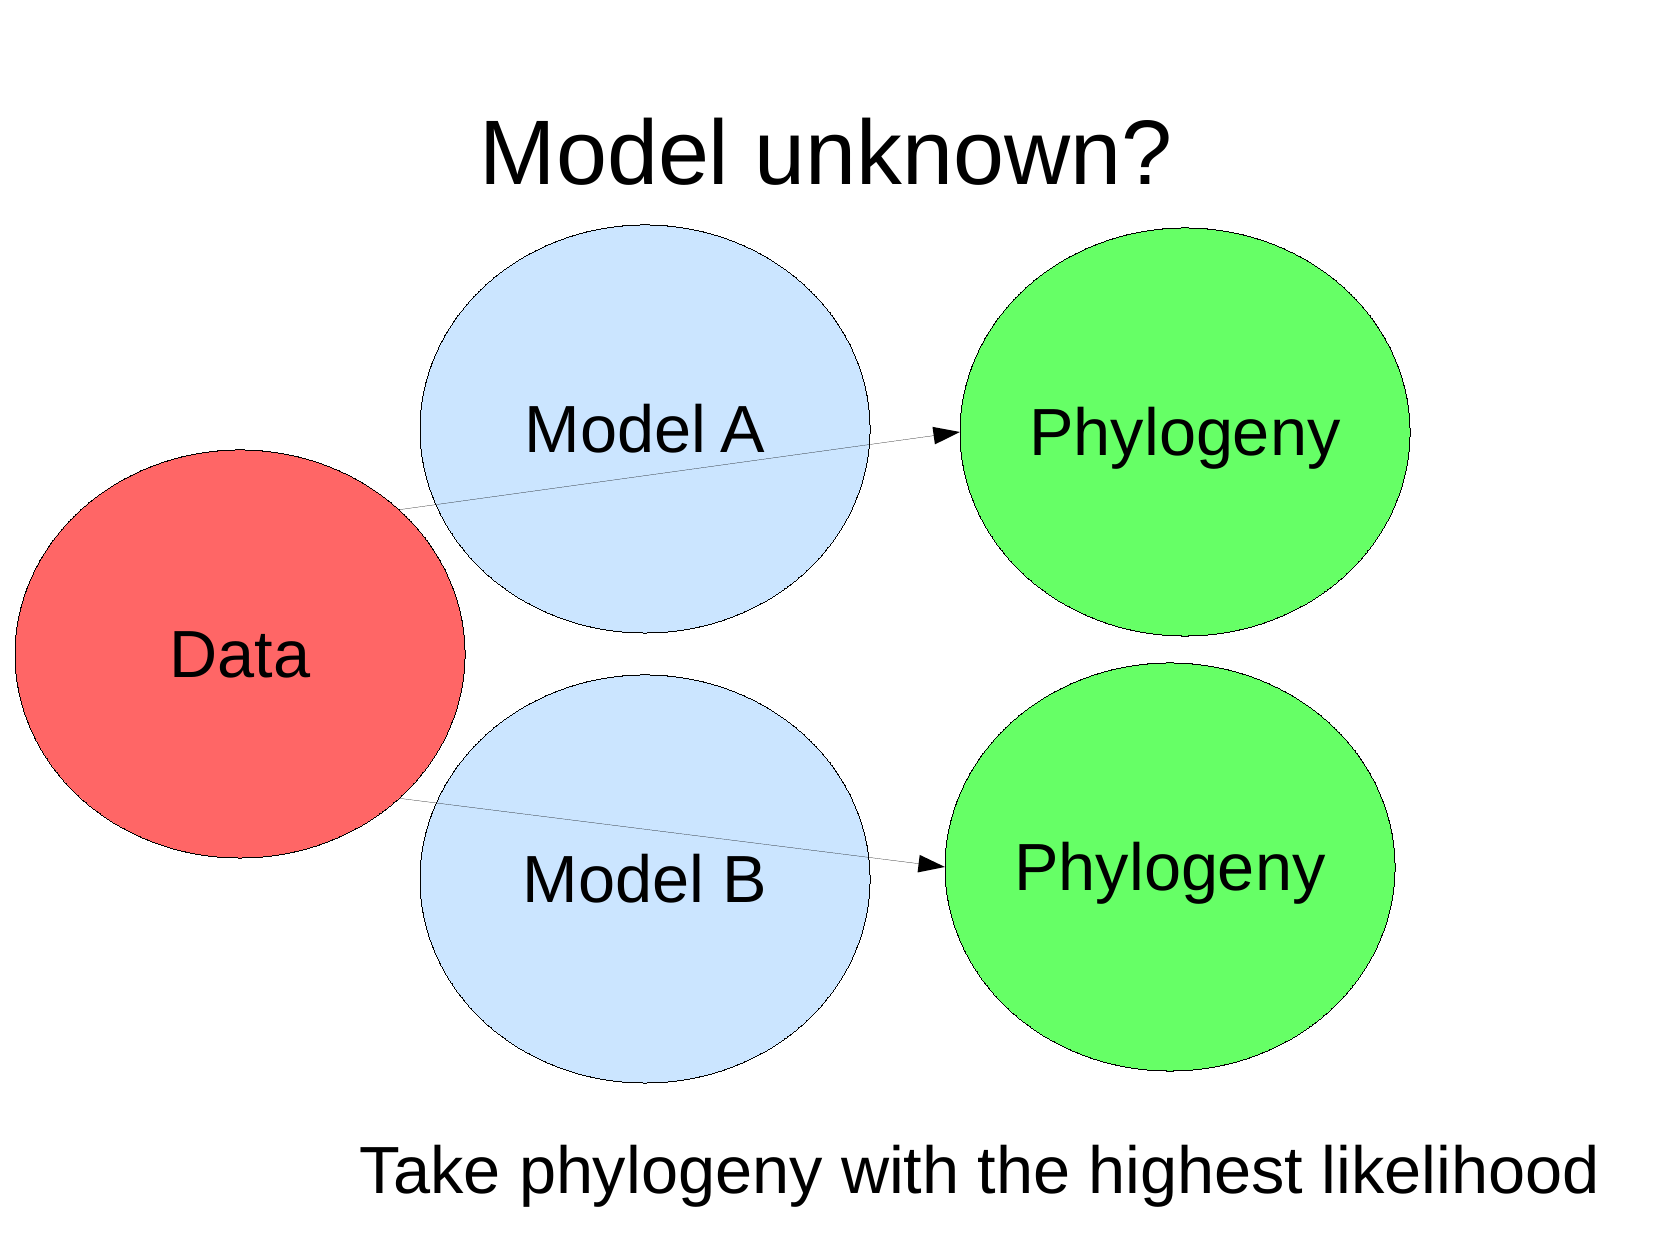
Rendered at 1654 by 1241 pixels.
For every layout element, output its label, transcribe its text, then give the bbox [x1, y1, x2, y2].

text_box Model A [420, 224, 871, 504]
text_box Phylogeny [960, 227, 1411, 637]
text_box Take phylogeny with the highest likelihood [345, 1125, 1636, 1216]
text_box Model B [436, 674, 869, 857]
text_box Data [15, 449, 466, 859]
text_box Phylogeny [945, 662, 1396, 1072]
title Model unknown? [82, 49, 1571, 257]
text_box Model B [420, 804, 871, 1084]
text_box Model A [436, 445, 870, 634]
